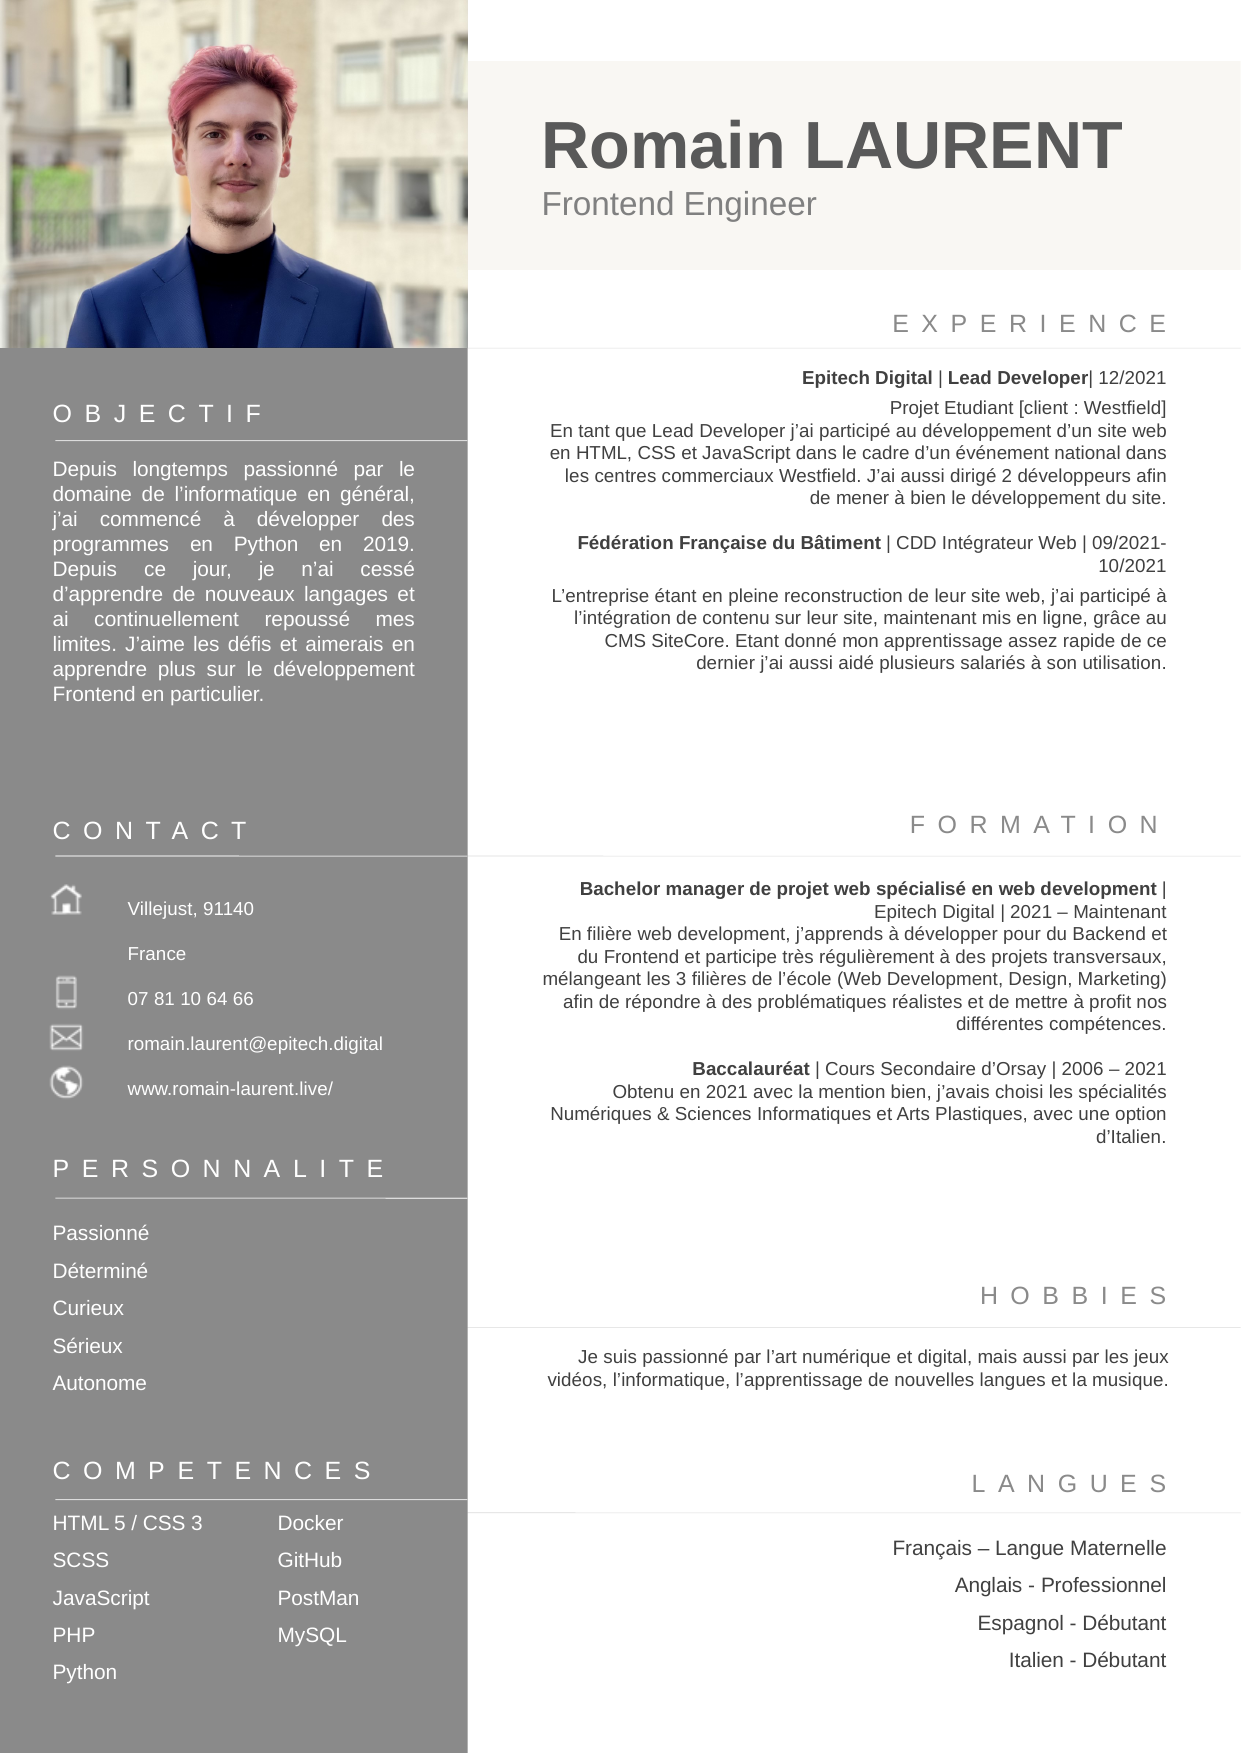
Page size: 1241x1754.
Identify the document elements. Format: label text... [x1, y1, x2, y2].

text_box HOBBIES [526, 1242, 1182, 1317]
text_box LANGUES Français – Langue Maternelle Anglais - Professionnel Espagnol - Débutant Italien - Débutant [526, 1459, 1182, 1512]
text_box COMPETENCES HTML 5 / CSS 3 Docker SCSS GitHub JavaScript PostMan PHP MySQL Python [37, 1446, 430, 1692]
text_box EXPERIENCE [526, 270, 1182, 346]
text_box LANGUES Français – Langue Maternelle Anglais - Professionnel Espagnol - Débutant Italien - Débutant [526, 1514, 1182, 1680]
text_box CONTACT Villejust, 91140 France 07 81 10 64 66 romain.laurent@epitech.digital www.romain-laurent.live/ [37, 807, 430, 1108]
text_box [0, 348, 468, 1753]
picture [47, 1063, 85, 1101]
picture [47, 973, 85, 1011]
picture [47, 880, 85, 918]
picture [47, 1018, 85, 1056]
text_box Epitech Digital | Lead Developer| 12/2021 Projet Etudiant [client : Westfield] En tant que Lead Developer j’ai participé au développement d’un site web en HTML, CSS et JavaScript dans le cadre d’un événement national dans les centres commerciaux Westfield. J’ai aussi dirigé 2 développeurs afin de mener à bien le développement du site. Fédération Française du Bâtiment | CDD Intégrateur Web | 09/2021-10/2021 L’entreprise étant en pleine reconstruction de leur site web, j’ai participé à l’intégration de contenu sur leur site, maintenant mis en ligne, grâce au CMS SiteCore. Etant donné mon apprentissage assez rapide de ce dernier j’ai aussi aidé plusieurs salariés à son utilisation. [526, 358, 1182, 681]
text_box OBJECTIF Depuis longtemps passionné par le domaine de l’informatique en général, j’ai commencé à développer des programmes en Python en 2019. Depuis ce jour, je n’ai cessé d’apprendre de nouveaux langages et ai continuellement repoussé mes limites. J’aime les défis et aimerais en apprendre plus sur le développement Frontend en particulier. [37, 390, 430, 713]
text_box Romain LAURENT Frontend Engineer [526, 94, 1221, 230]
text_box Bachelor manager de projet web spécialisé en web development | Epitech Digital | 2021 – Maintenant En filière web development, j’apprends à développer pour du Backend et du Frontend et participe très régulièrement à des projets transversaux, mélangeant les 3 filières de l’école (Web Development, Design, Marketing) afin de répondre à des problématiques réalistes et de mettre à profit nos différentes compétences. Baccalauréat | Cours Secondaire d’Orsay | 2006 – 2021 Obtenu en 2021 avec la mention bien, j’avais choisi les spécialités Numériques & Sciences Informatiques et Arts Plastiques, avec une option d’Italien. [526, 869, 1182, 1155]
text_box PERSONNALITE Passionné Déterminé Curieux Sérieux Autonome [37, 1145, 430, 1403]
text_box FORMATION [534, 771, 1173, 847]
picture [0, 0, 468, 348]
text_box Je suis passionné par l’art numérique et digital, mais aussi par les jeux vidéos, l’informatique, l’apprentissage de nouvelles langues et la musique. [529, 1337, 1184, 1398]
text_box [468, 61, 1241, 270]
